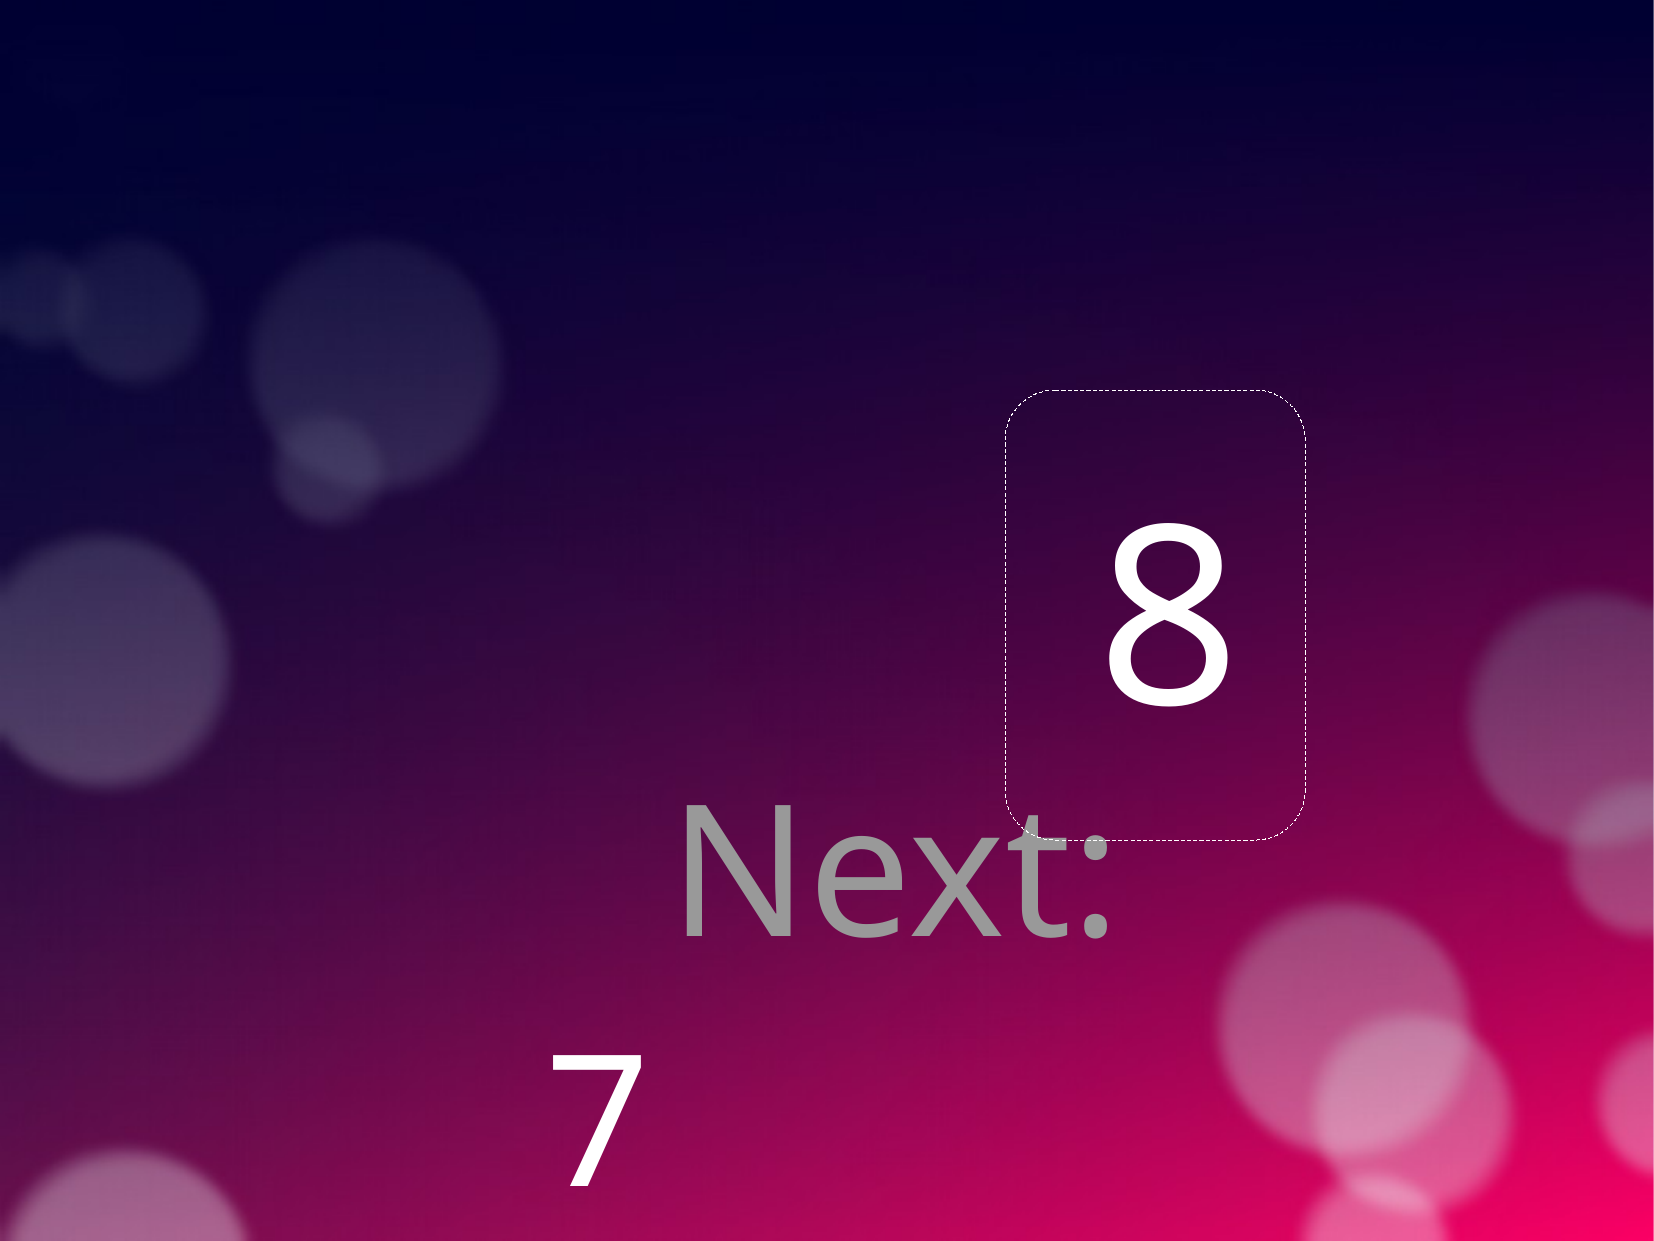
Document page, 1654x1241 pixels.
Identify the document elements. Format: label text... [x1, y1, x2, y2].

picture [0, 0, 1654, 1241]
title Next: 7 [510, 840, 1246, 1141]
title 8 [879, 360, 1255, 856]
